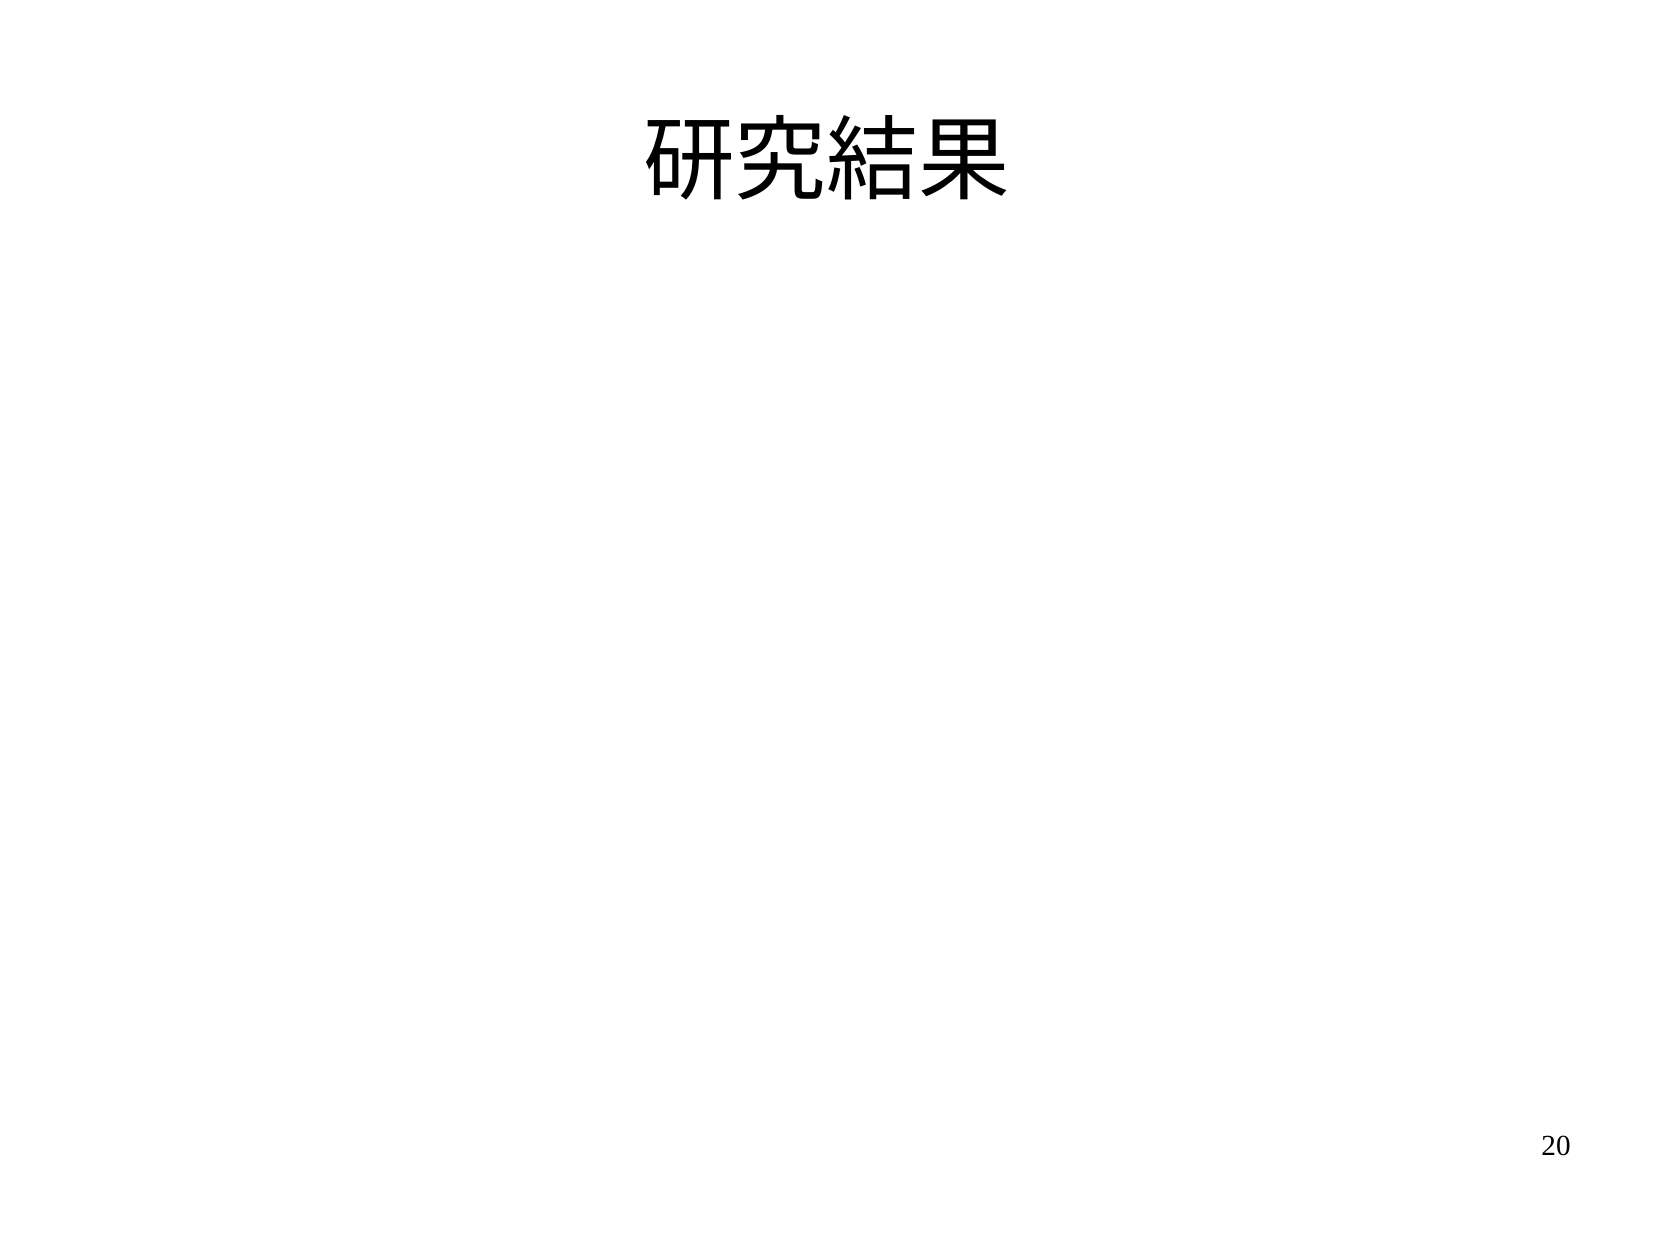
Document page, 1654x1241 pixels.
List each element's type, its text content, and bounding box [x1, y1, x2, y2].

title 研究結果 [82, 49, 1571, 257]
